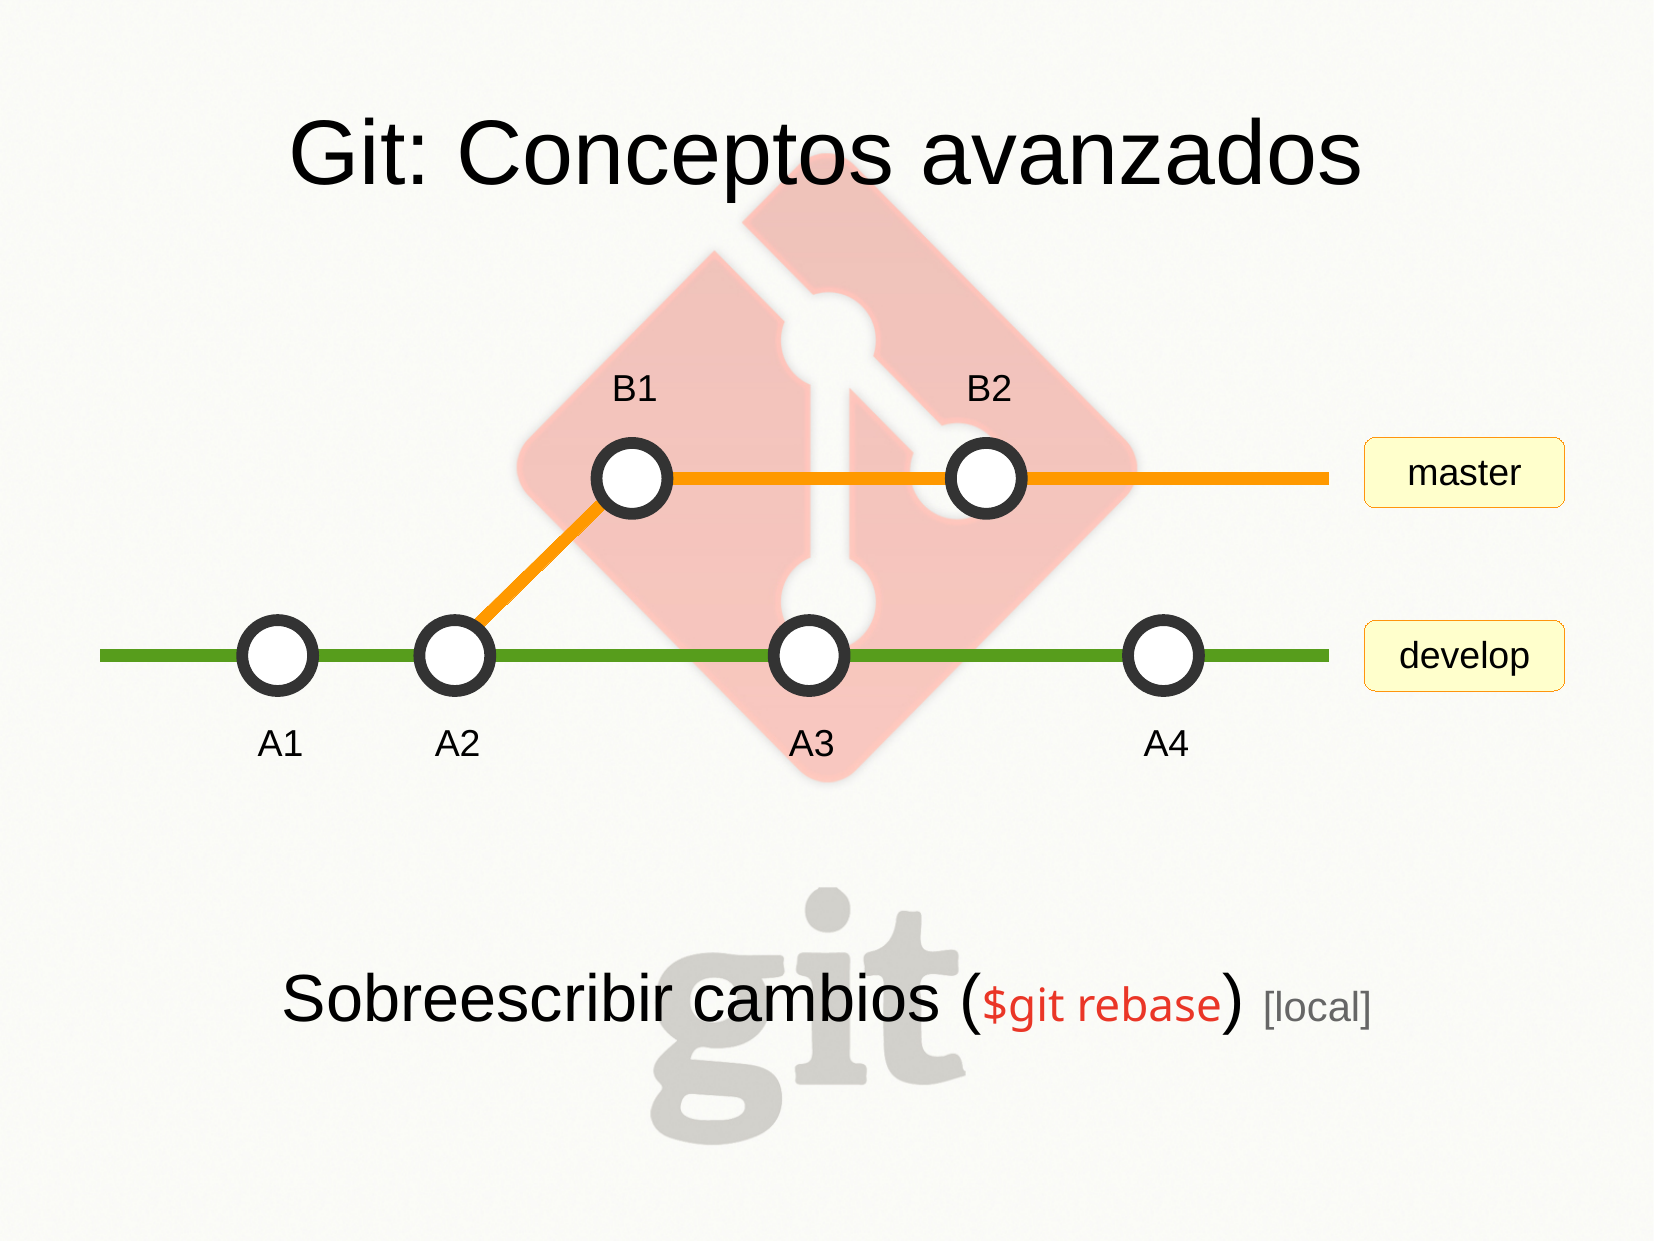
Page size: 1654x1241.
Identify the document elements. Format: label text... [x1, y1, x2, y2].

text_box B2 [951, 360, 1028, 418]
text_box [100, 442, 1329, 692]
text_box A3 [774, 714, 850, 772]
subtitle Sobreescribir cambios ($git rebase) [local] [309, 638, 423, 649]
title Git: Conceptos avanzados [82, 49, 1571, 257]
subtitle Sobreescribir cambios ($git rebase) [local] [841, 638, 1132, 649]
text_box master [1364, 437, 1565, 508]
text_box A2 [420, 714, 496, 772]
picture [0, 0, 1654, 1241]
text_box A4 [1128, 714, 1205, 772]
text_box B1 [597, 360, 673, 418]
text_box develop [1364, 620, 1565, 692]
subtitle Sobreescribir cambios ($git rebase) [local] [82, 638, 1571, 1241]
text_box A1 [242, 714, 319, 772]
subtitle Sobreescribir cambios ($git rebase) [local] [487, 638, 777, 649]
